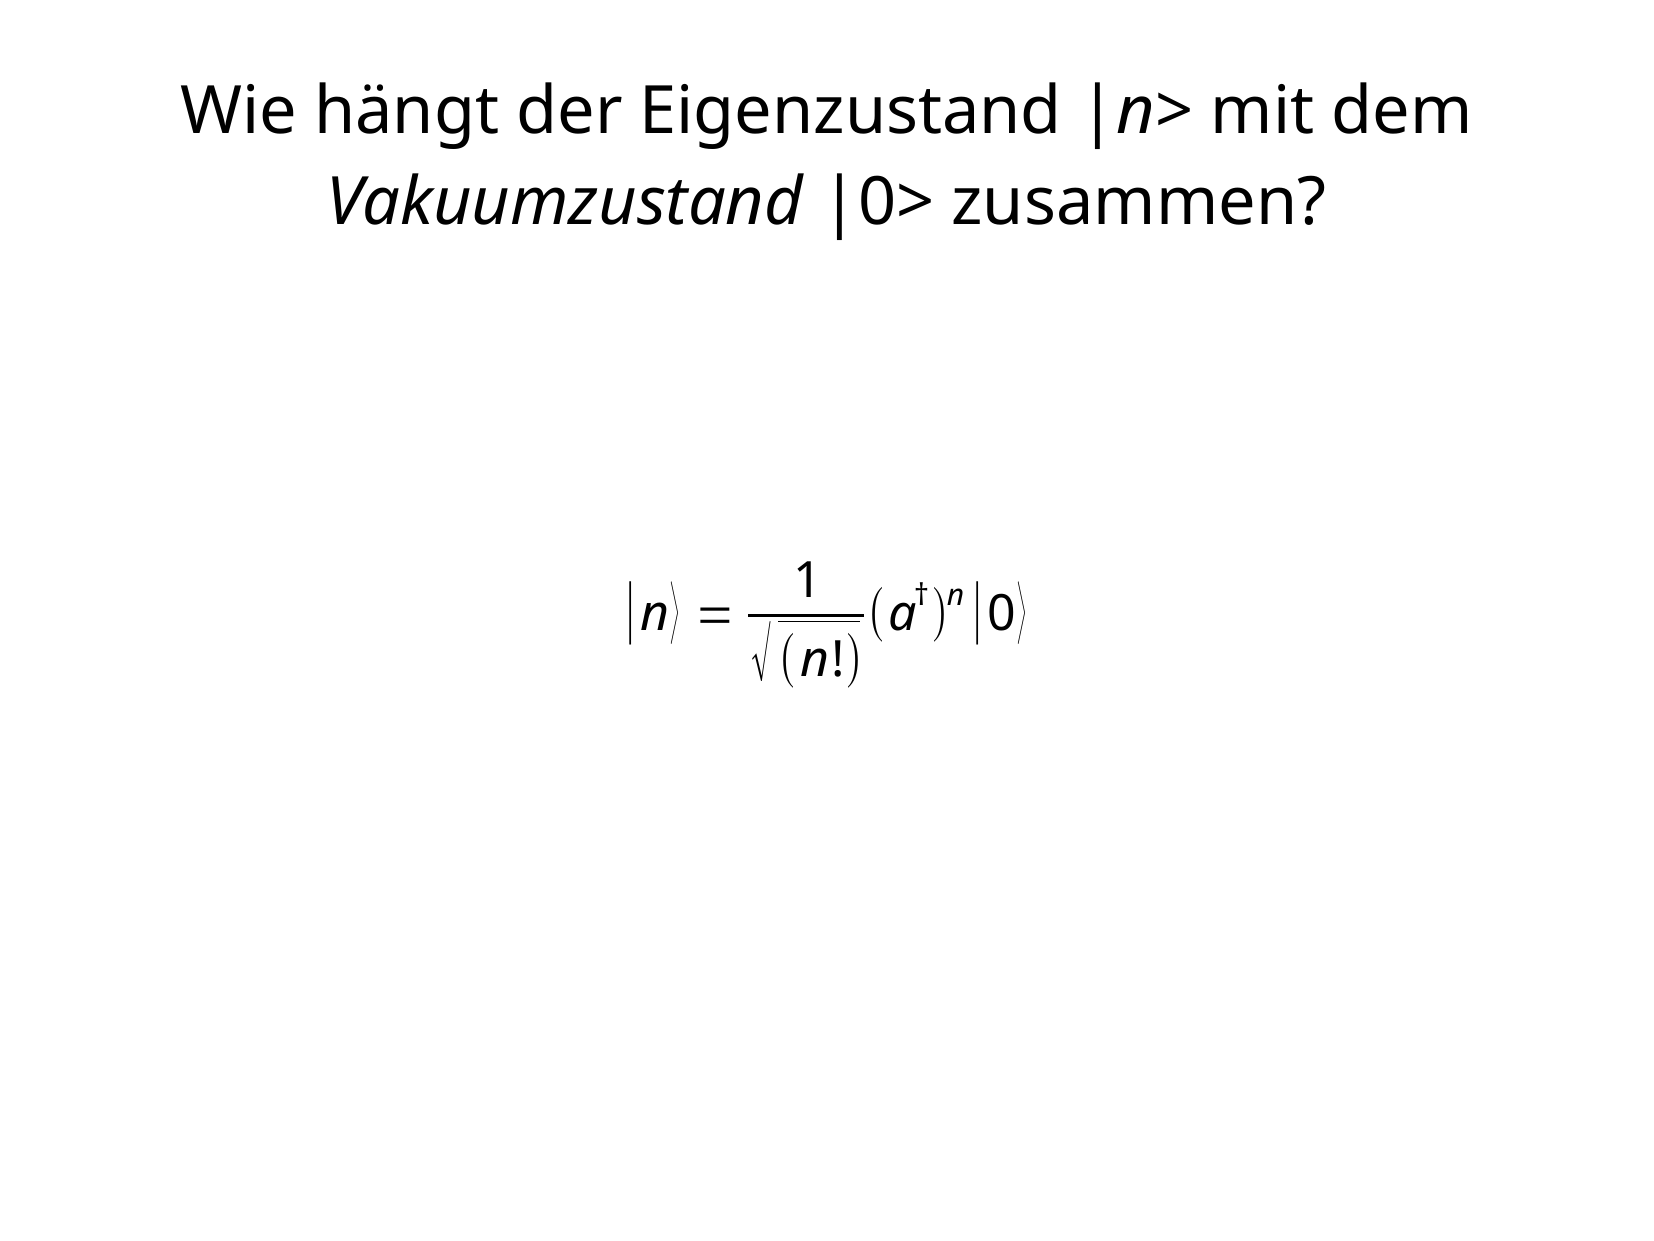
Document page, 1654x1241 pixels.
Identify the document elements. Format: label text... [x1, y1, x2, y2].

title Wie hängt der Eigenzustand |n> mit dem Vakuumzustand |0> zusammen? [82, 49, 1571, 257]
chart [617, 550, 1037, 690]
